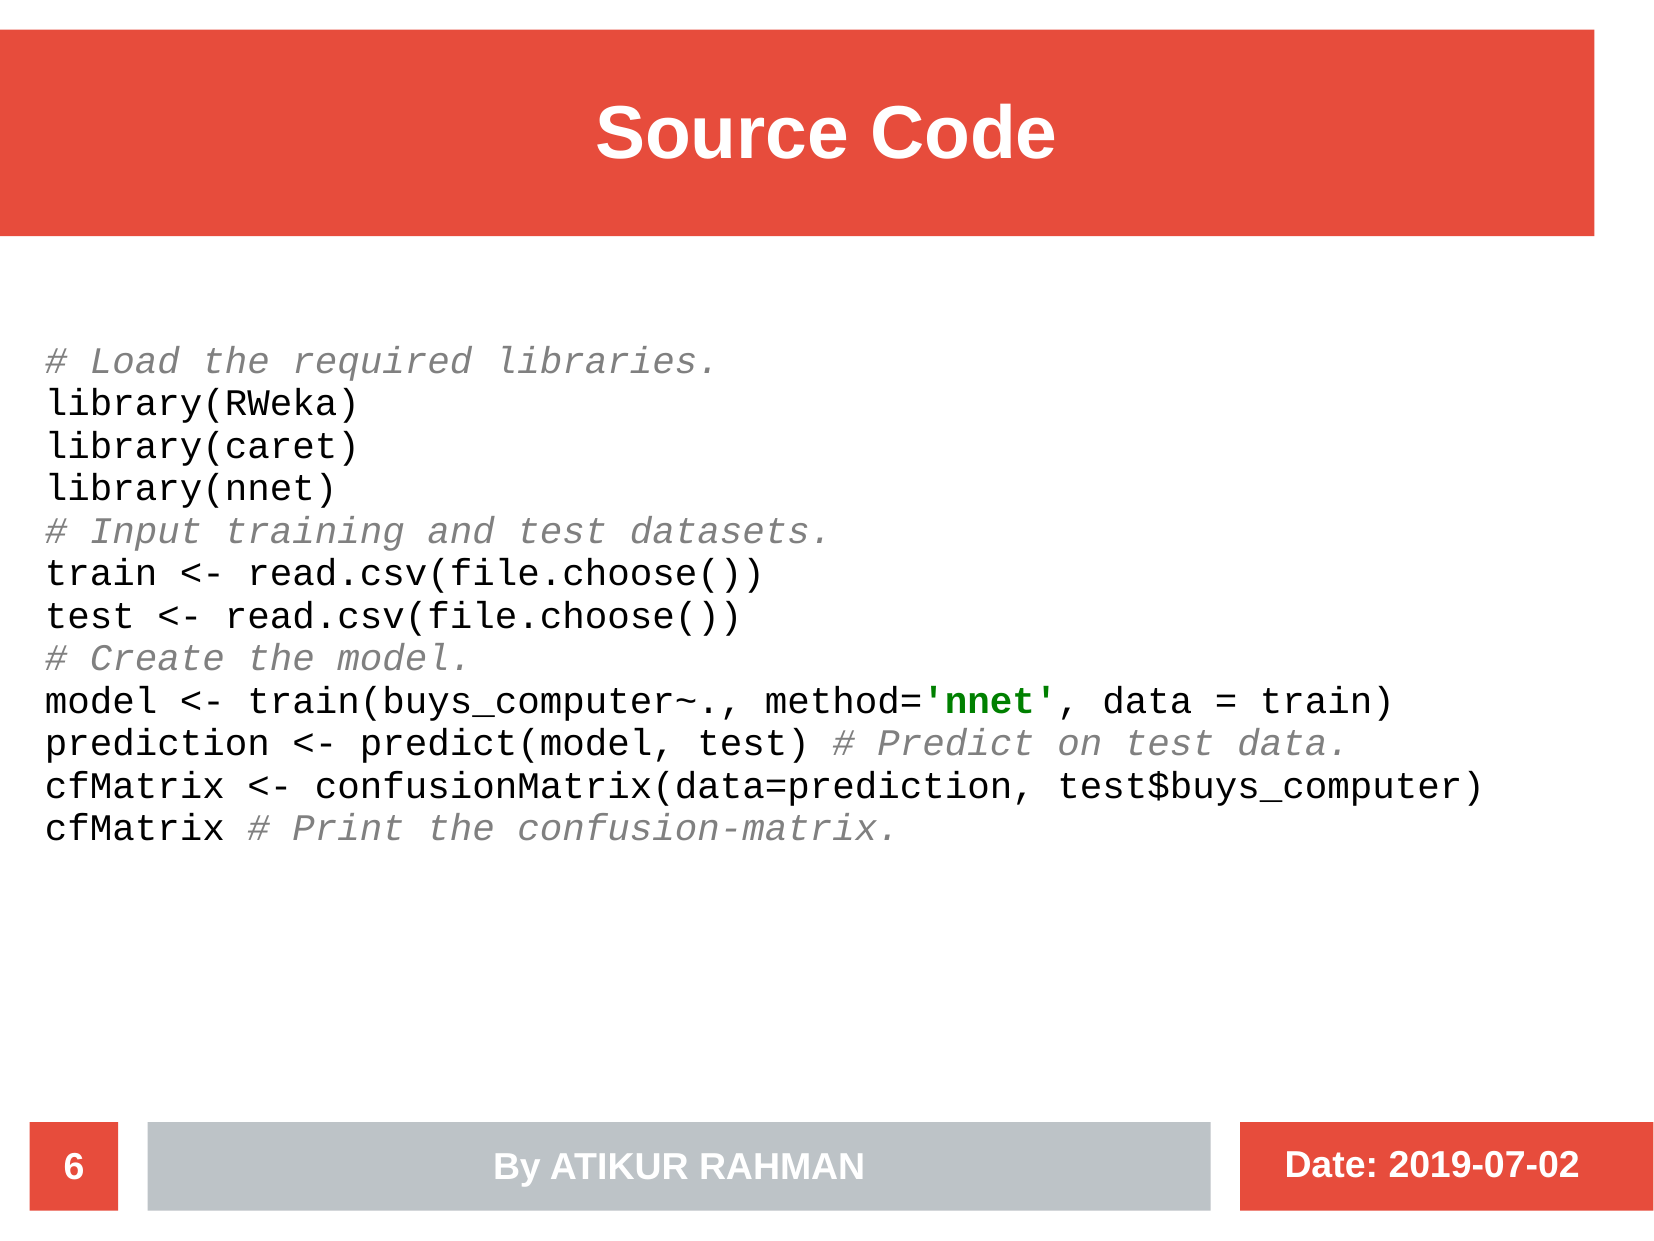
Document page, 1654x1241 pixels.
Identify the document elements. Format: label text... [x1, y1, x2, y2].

title Source Code [266, 59, 1388, 207]
text_box # Load the required libraries. library(RWeka) library(caret) library(nnet) # Input training and test datasets. train <- read.csv(file.choose()) test <- read.csv(file.choose()) # Create the model. model <- train(buys_computer~., method='nnet', data = train) prediction <- predict(model, test) # Predict on test data. cfMatrix <- confusionMatrix(data=prediction, test$buys_computer) cfMatrix # Print the confusion-matrix. [30, 334, 1635, 916]
